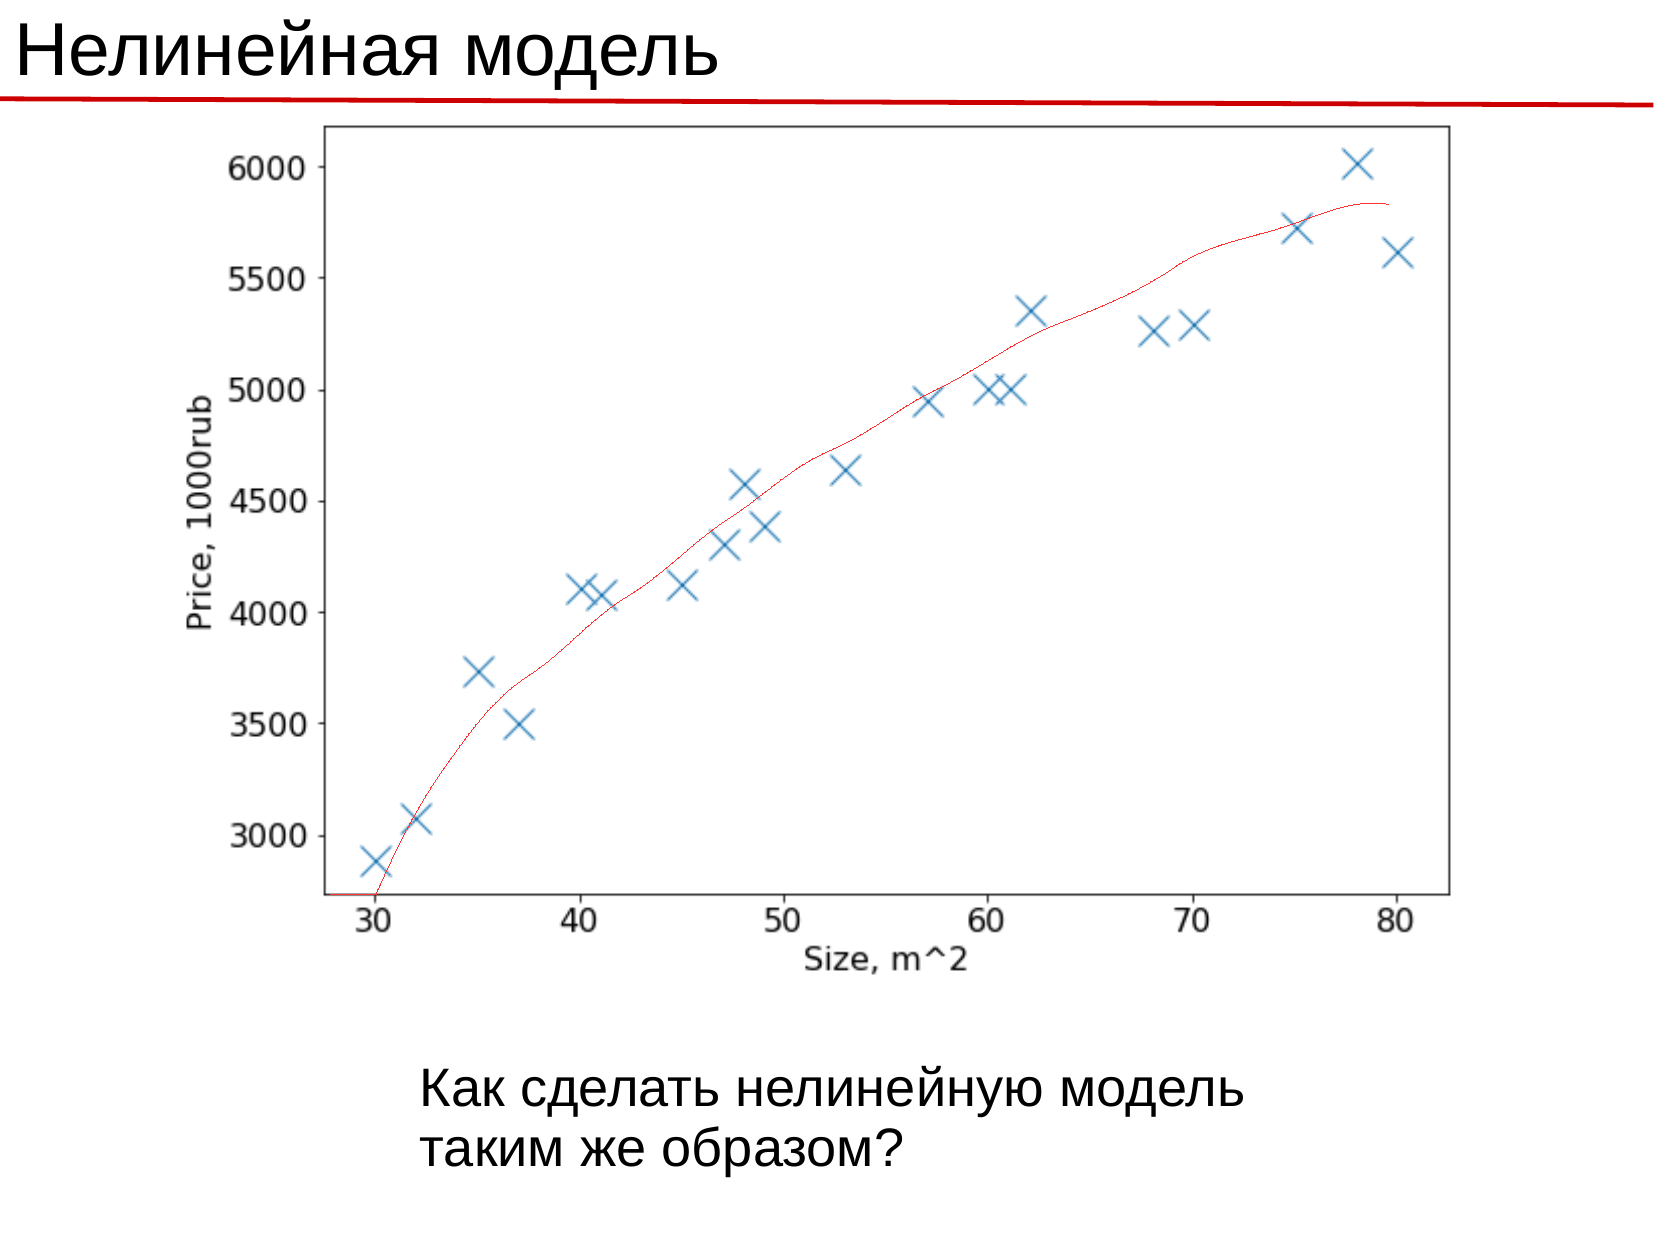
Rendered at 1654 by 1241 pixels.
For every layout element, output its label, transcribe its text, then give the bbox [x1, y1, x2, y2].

picture [165, 110, 1471, 1006]
text_box Нелинейная модель [0, 0, 1306, 99]
text_box Как сделать нелинейную модель таким же образом? [405, 1050, 1396, 1186]
